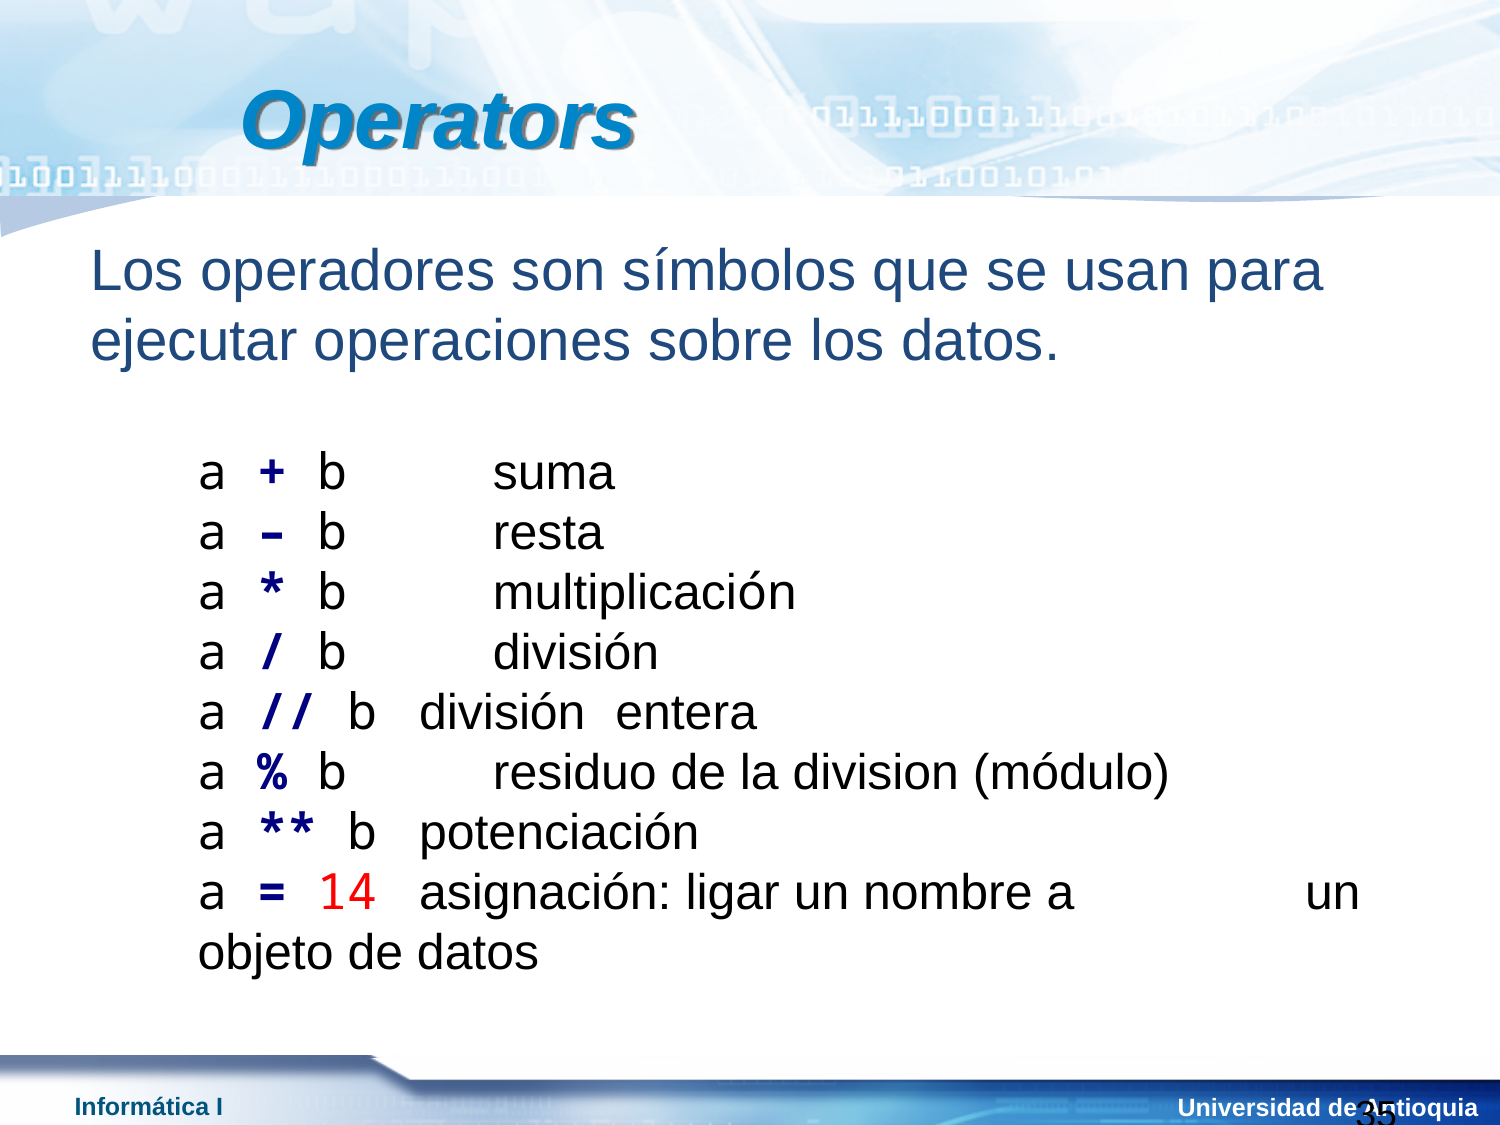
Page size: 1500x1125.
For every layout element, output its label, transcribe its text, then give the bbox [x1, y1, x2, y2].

picture [0, 1055, 1500, 1125]
title Operators [224, 57, 1438, 150]
picture [0, 0, 1500, 196]
text_box a + b suma a – b resta a * b multiplicación a / b división a // b división entera a % b residuo de la division (módulo) a ** b potenciación a = 14 asignación: ligar un nombre a un objeto de datos [182, 432, 1400, 988]
list Los operadores son símbolos que se usan para ejecutar operaciones sobre los datos. [75, 224, 1425, 468]
picture [1332, 1105, 1337, 1114]
slide_number <número> [1340, 1082, 1500, 1125]
